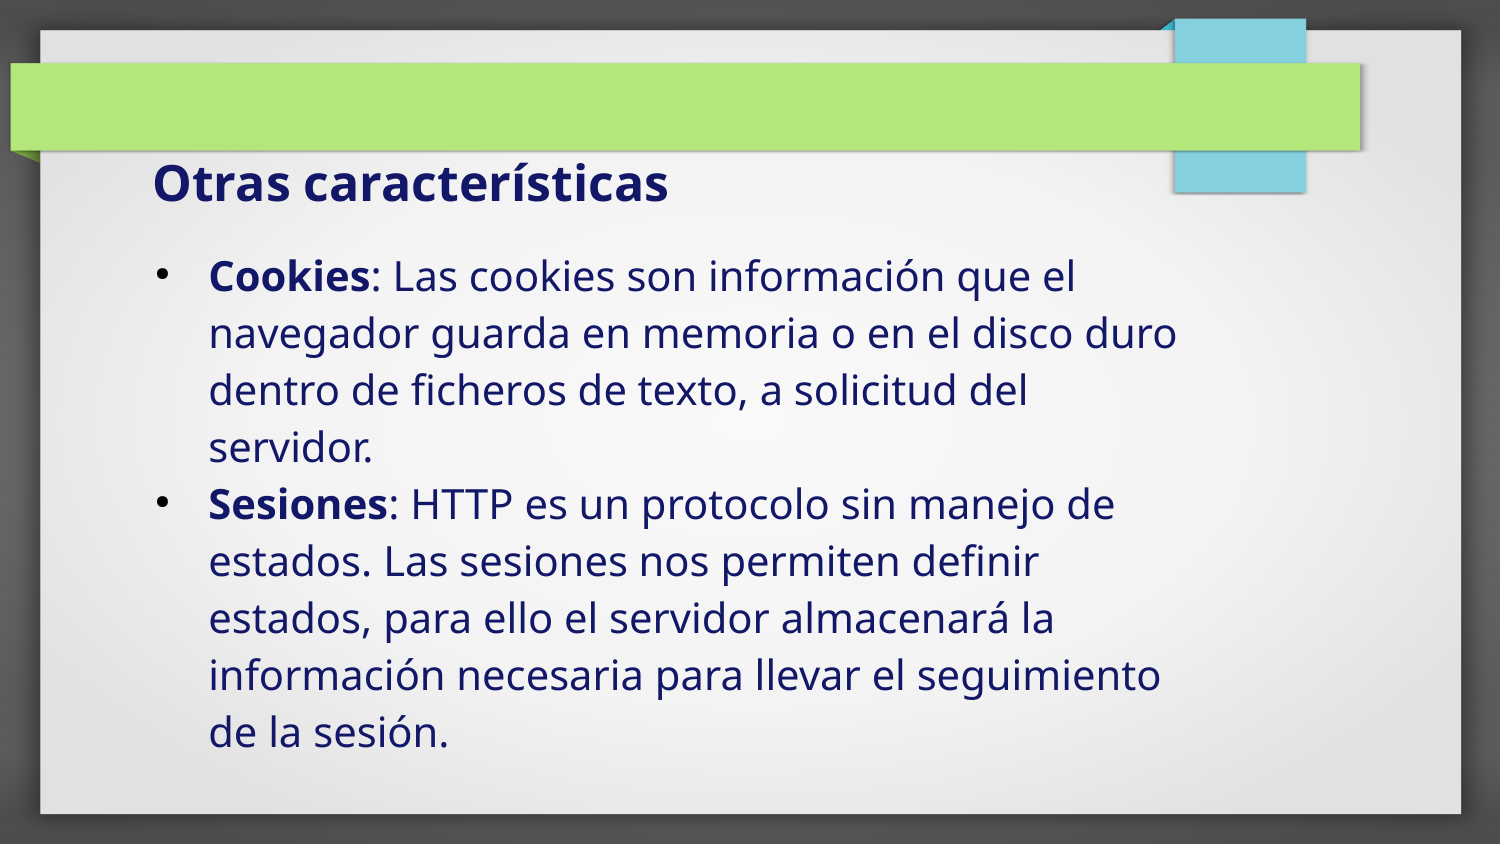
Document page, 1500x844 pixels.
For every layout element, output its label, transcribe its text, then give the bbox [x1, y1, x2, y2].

list Cookies: Las cookies son información que el navegador guarda en memoria o en el disco duro dentro de ficheros de texto, a solicitud del servidor. Sesiones: HTTP es un protocolo sin manejo de estados. Las sesiones nos permiten definir estados, para ello el servidor almacenará la información necesaria para llevar el seguimiento de la sesión. [137, 246, 1182, 844]
title Otras características [137, 146, 1011, 227]
picture [0, 0, 1500, 844]
